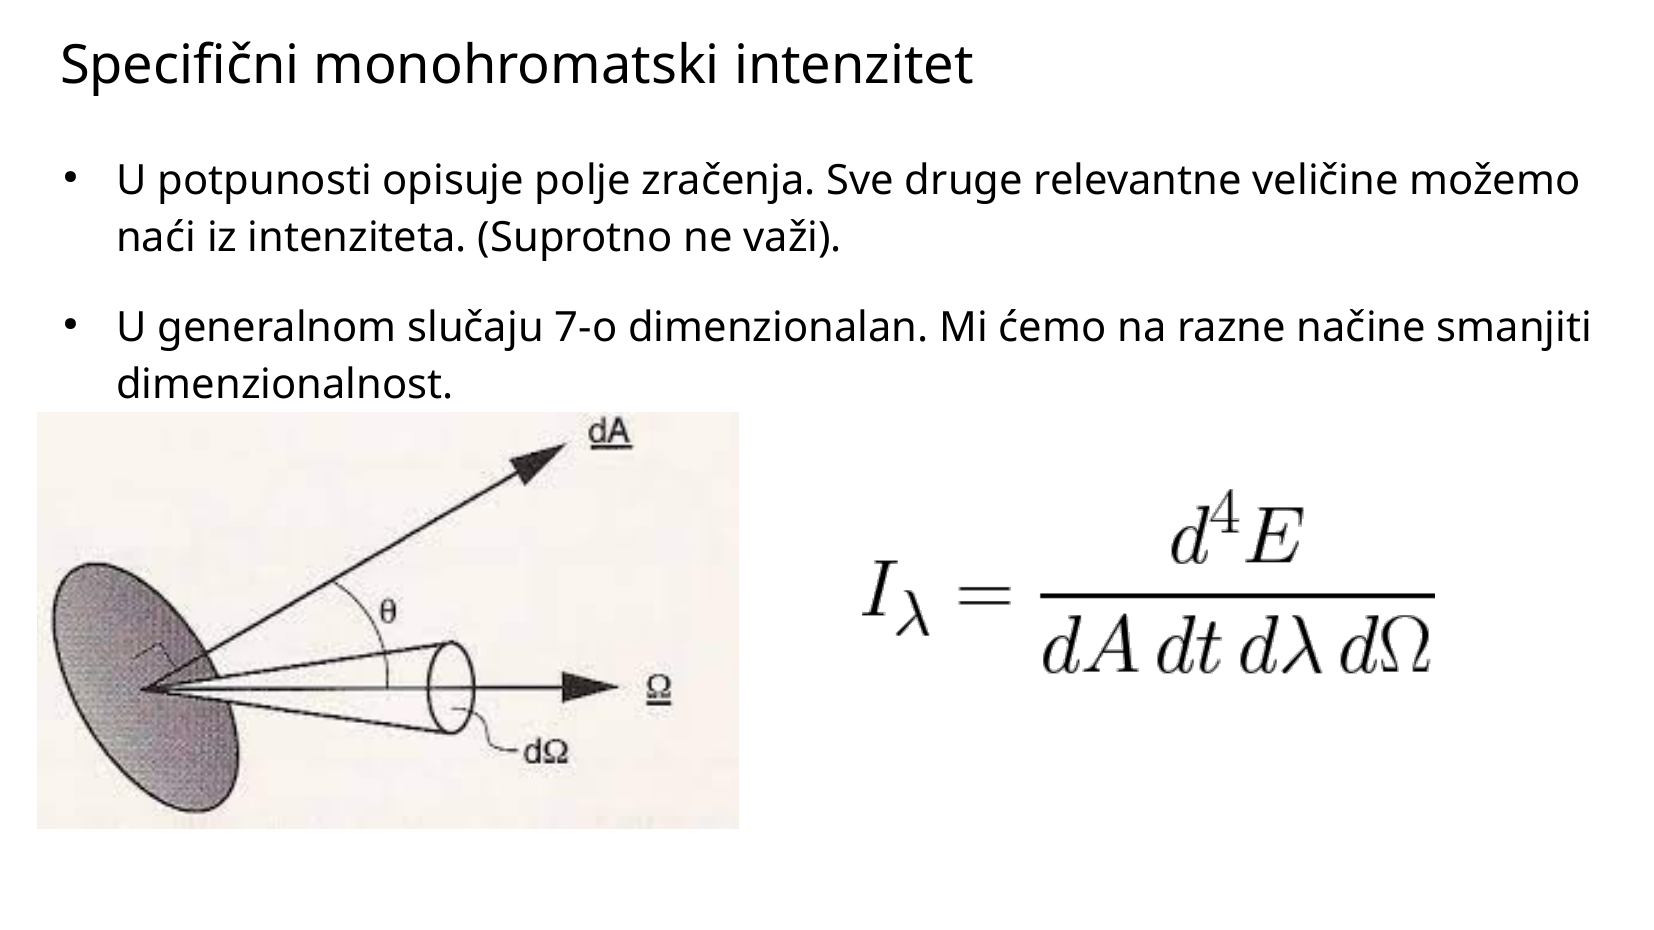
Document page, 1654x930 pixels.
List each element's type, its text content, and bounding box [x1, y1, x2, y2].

picture [862, 489, 1435, 676]
list U potpunosti opisuje polje zračenja. Sve druge relevantne veličine možemo naći iz intenziteta. (Suprotno ne važi). U generalnom slučaju 7-o dimenzionalan. Mi ćemo na razne načine smanjiti dimenzionalnost. [45, 150, 1635, 488]
picture [37, 412, 739, 829]
title Specifični monohromatski intenzitet [59, 13, 1648, 113]
